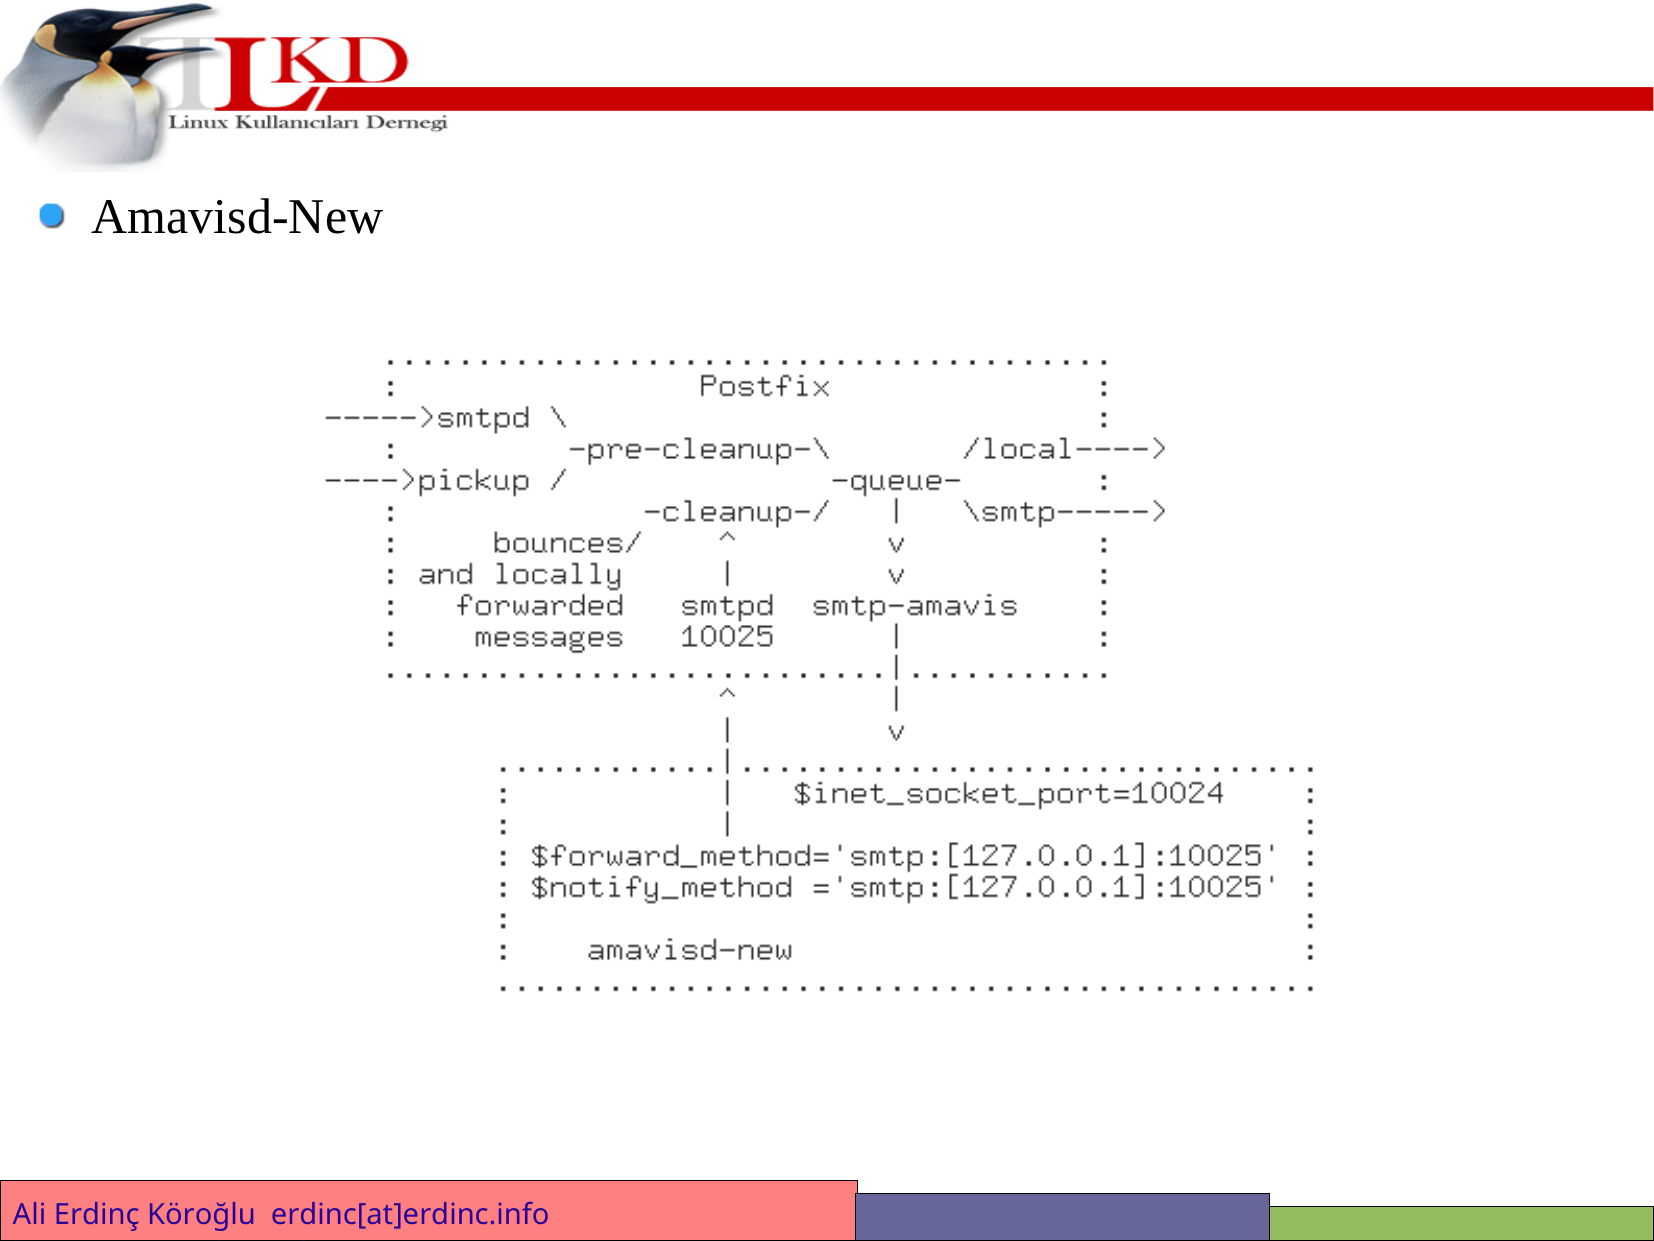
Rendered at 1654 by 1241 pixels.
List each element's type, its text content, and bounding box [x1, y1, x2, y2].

picture [0, 0, 1654, 172]
text_box Ali Erdinç Köroğlu erdinc[at]erdinc.info http://www.erdinc.info [12, 1192, 852, 1233]
text_box Amavisd-New [38, 188, 438, 250]
picture [316, 338, 1338, 1006]
text_box [0, 1180, 1654, 1241]
